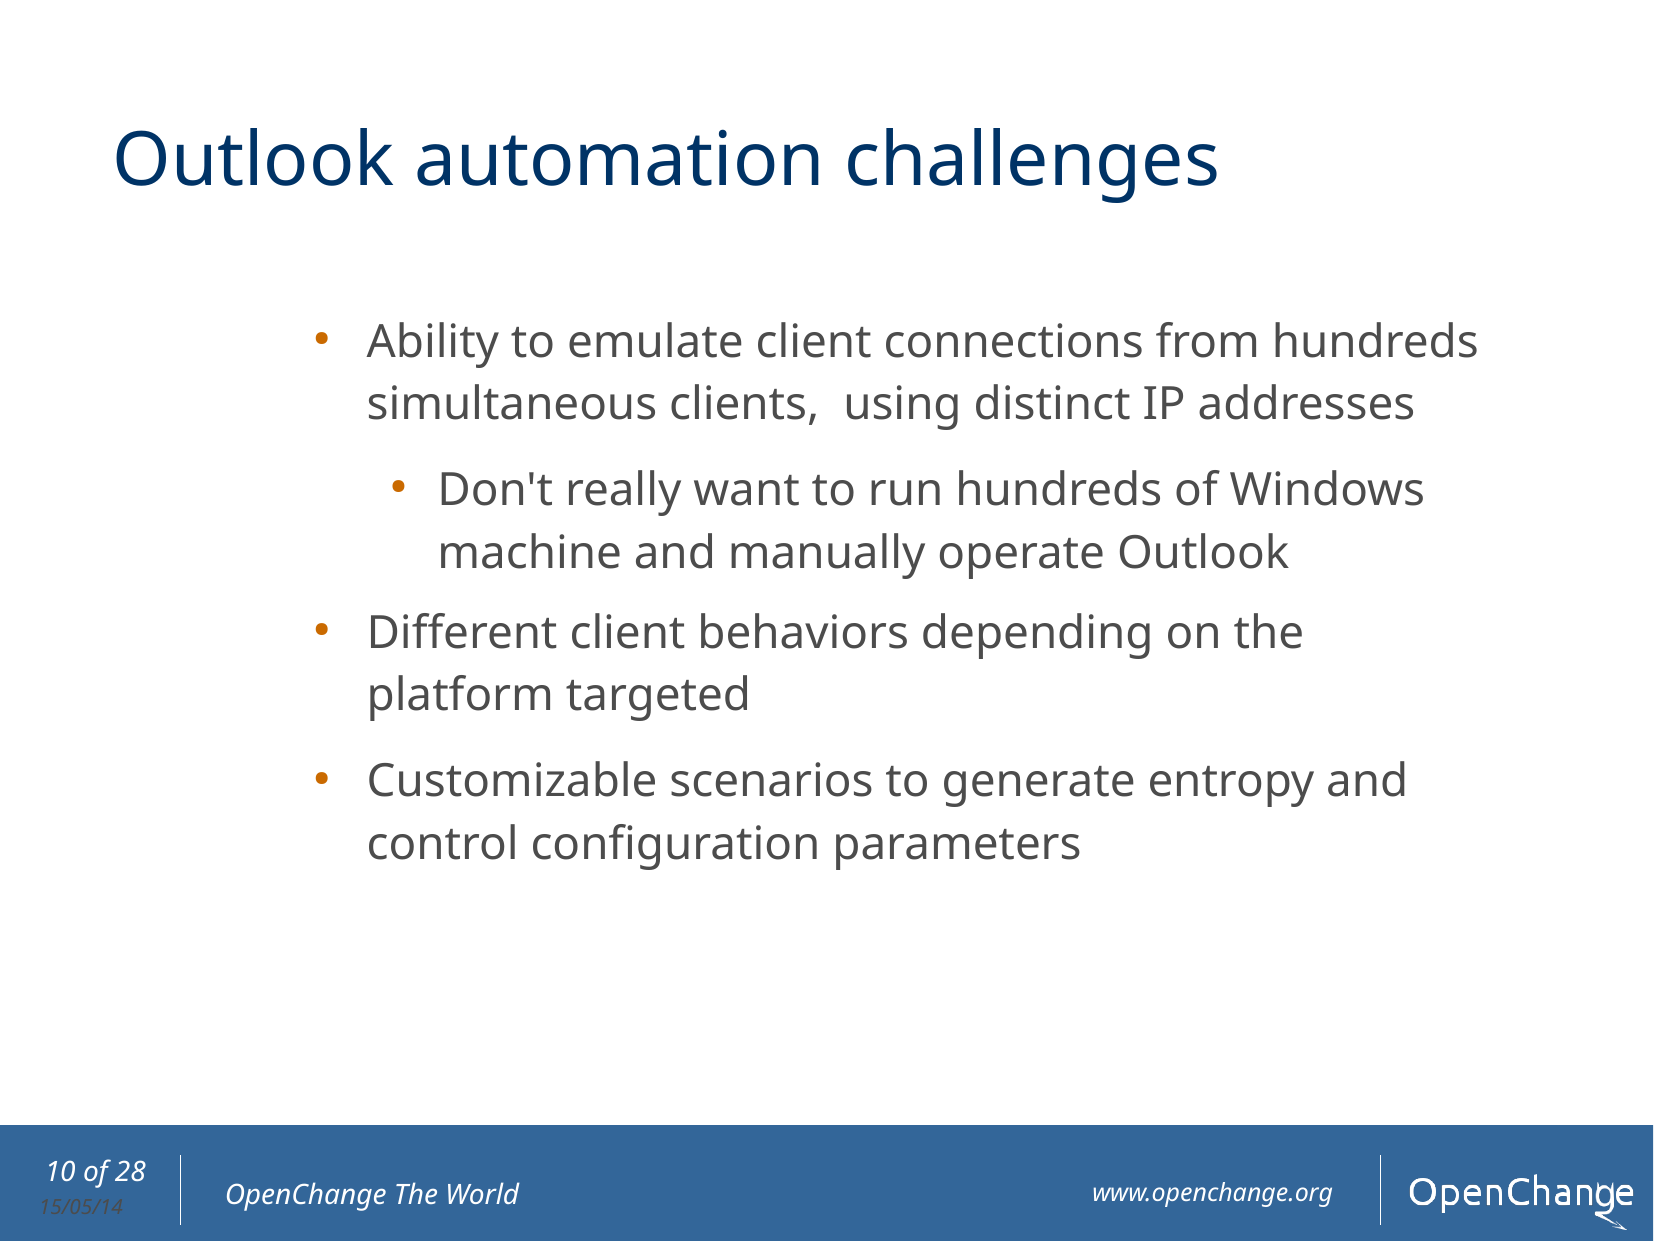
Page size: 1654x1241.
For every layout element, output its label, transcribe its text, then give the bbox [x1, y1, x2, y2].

list Ability to emulate client connections from hundreds simultaneous clients, using distinct IP addresses Don't really want to run hundreds of Windows machine and manually operate Outlook Different client behaviors depending on the platform targeted Customizable scenarios to generate entropy and control configuration parameters [225, 307, 1486, 1028]
title Outlook automation challenges [112, 105, 1523, 208]
picture [1407, 1167, 1654, 1230]
